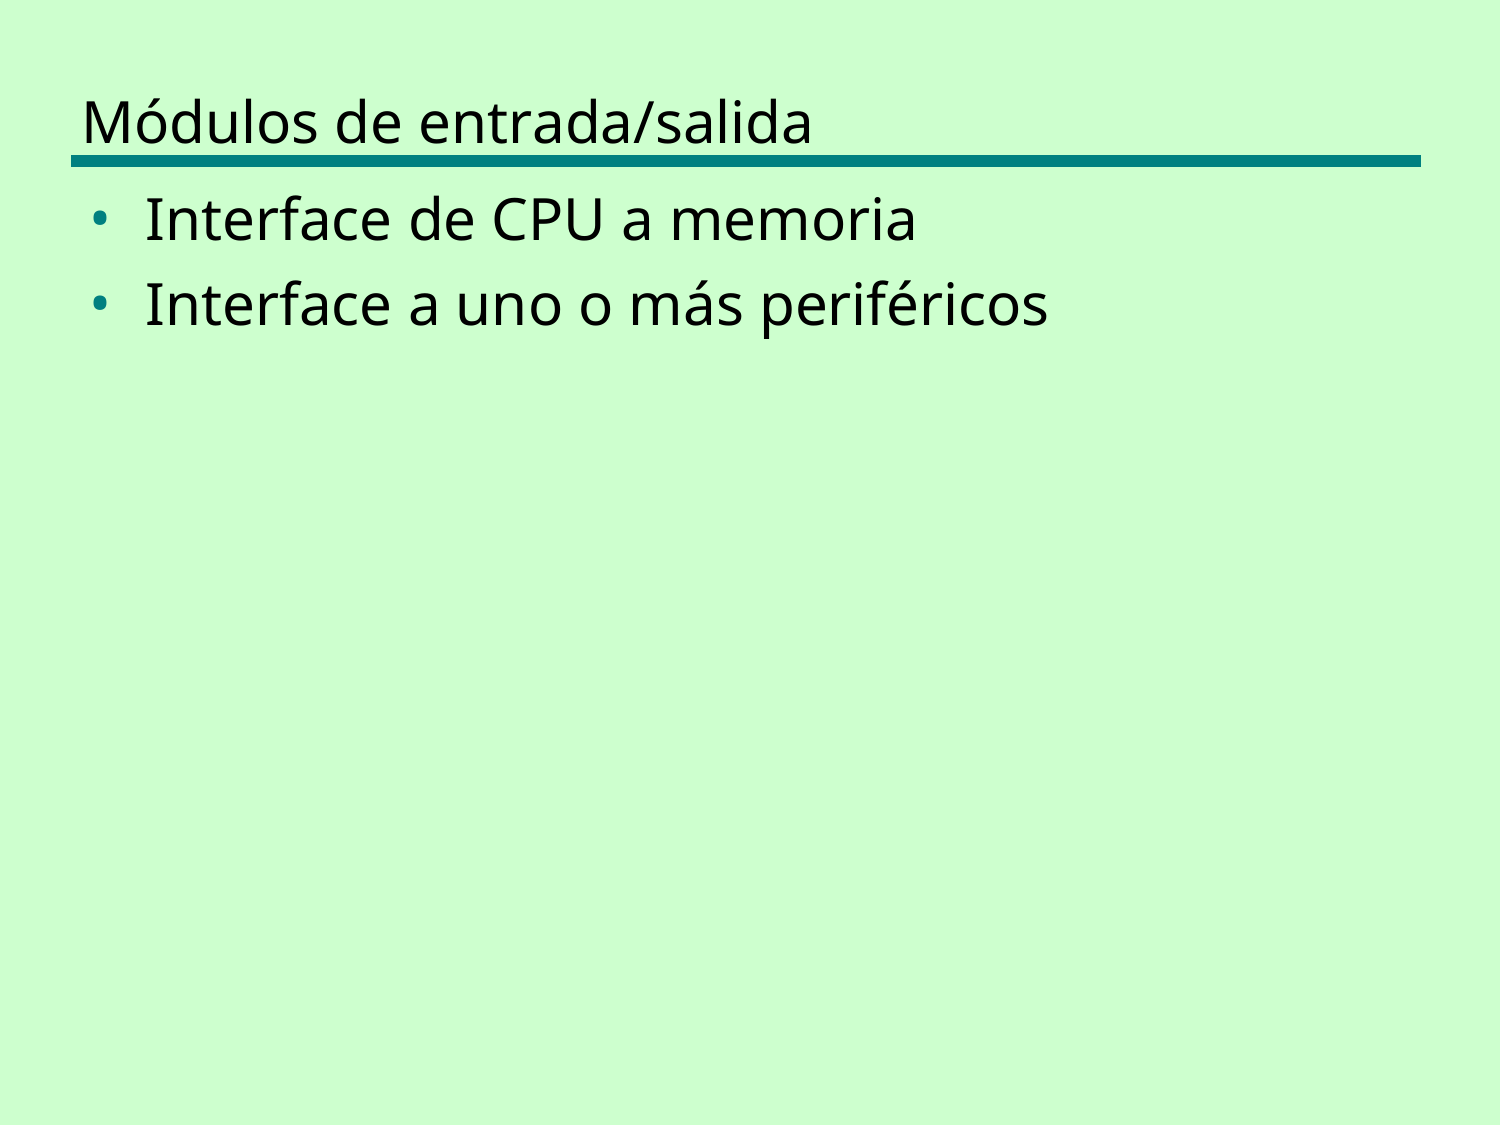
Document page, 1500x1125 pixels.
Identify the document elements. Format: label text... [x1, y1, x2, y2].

list Interface de CPU a memoria Interface a uno o más periféricos [74, 174, 1417, 1101]
title Módulos de entrada/salida [66, 24, 1413, 163]
